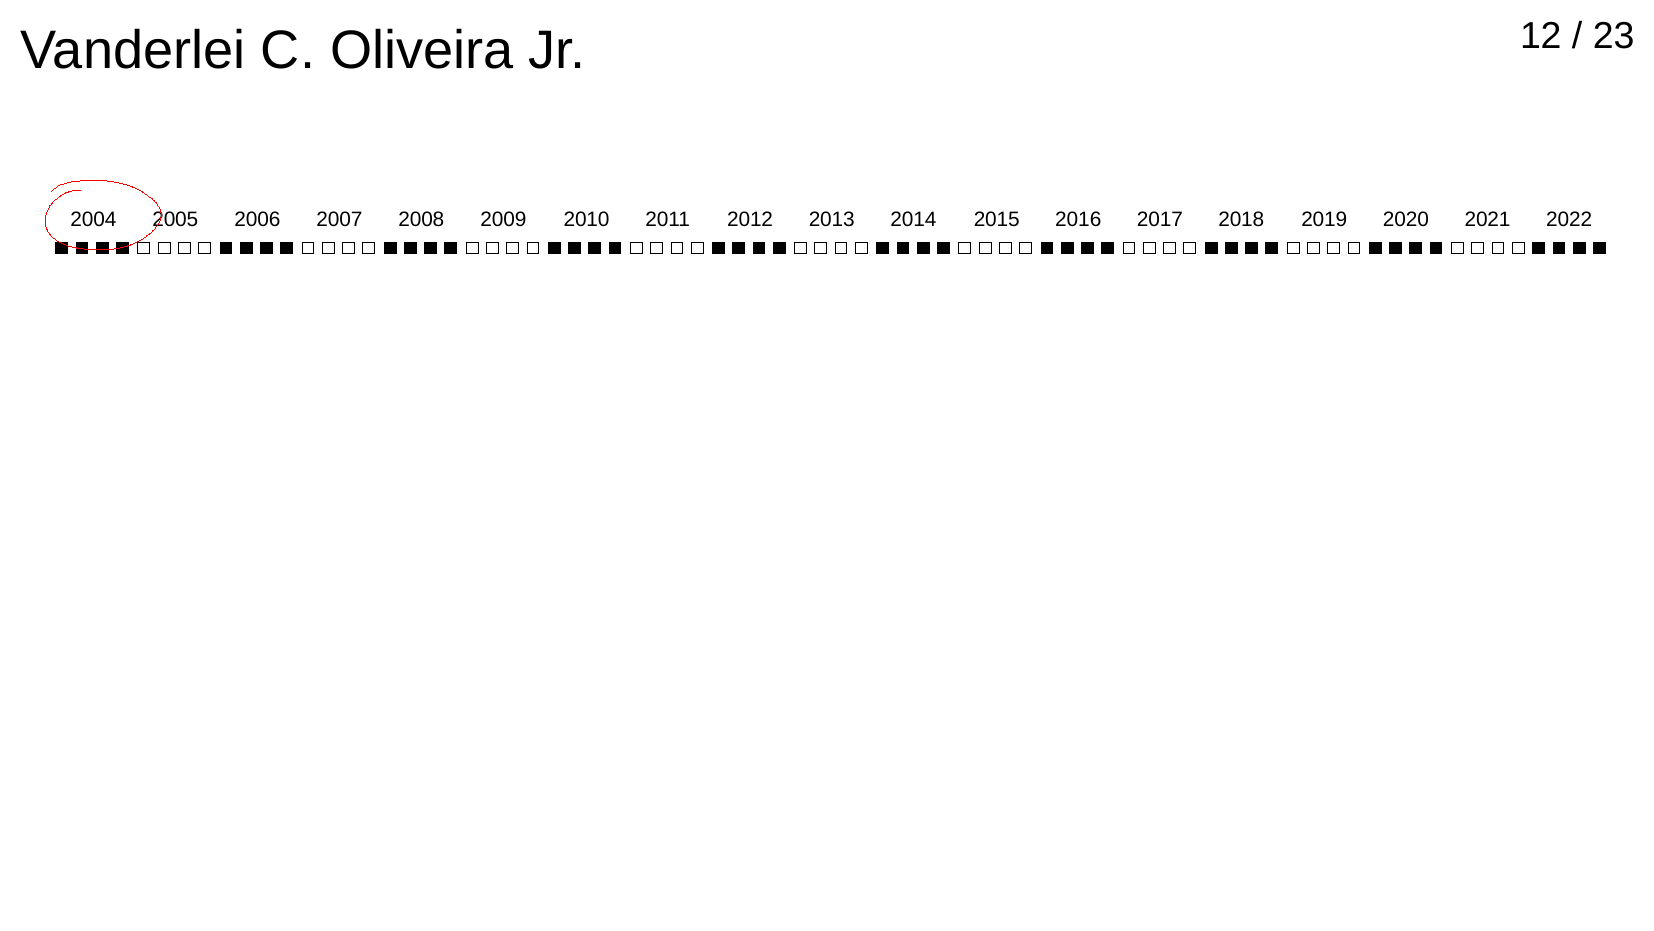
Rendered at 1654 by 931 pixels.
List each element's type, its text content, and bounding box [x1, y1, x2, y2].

text_box [1369, 242, 1382, 254]
text_box [671, 242, 683, 254]
text_box [630, 242, 643, 254]
text_box [198, 242, 211, 254]
text_box [1389, 242, 1402, 254]
text_box [855, 242, 868, 254]
text_box [1205, 242, 1218, 254]
text_box [76, 242, 88, 254]
text_box [691, 242, 704, 254]
text_box [1081, 242, 1094, 254]
text_box [220, 242, 232, 254]
text_box [322, 242, 335, 254]
text_box [958, 242, 971, 254]
text_box 2010 [548, 200, 625, 239]
text_box [1532, 242, 1545, 254]
text_box [1409, 242, 1422, 254]
text_box [1553, 242, 1565, 254]
text_box [1183, 242, 1196, 254]
text_box [1163, 242, 1176, 254]
text_box [979, 242, 992, 254]
text_box [342, 242, 355, 254]
text_box 2022 [1531, 200, 1608, 239]
text_box [424, 242, 437, 254]
text_box [1019, 242, 1032, 254]
text_box 2017 [1122, 200, 1198, 239]
text_box Vanderlei C. Oliveira Jr. [5, 11, 615, 89]
text_box [158, 242, 171, 254]
text_box [1492, 242, 1504, 254]
text_box 2021 [1449, 200, 1526, 239]
text_box [486, 242, 499, 254]
text_box 2009 [465, 200, 542, 239]
text_box [588, 242, 601, 254]
text_box [609, 242, 621, 254]
text_box 2014 [875, 200, 952, 239]
text_box [55, 242, 68, 254]
text_box 2011 [630, 200, 707, 239]
text_box 2016 [1040, 200, 1117, 239]
text_box [96, 242, 109, 249]
text_box [732, 242, 745, 254]
text_box [1101, 242, 1114, 254]
text_box [404, 242, 417, 254]
text_box [1327, 242, 1340, 254]
text_box [1245, 242, 1258, 254]
text_box [1348, 242, 1360, 254]
text_box [1307, 242, 1320, 254]
text_box 2013 [793, 200, 870, 239]
text_box [650, 242, 663, 254]
text_box 2018 [1203, 200, 1280, 239]
text_box [548, 242, 561, 254]
text_box 2006 [219, 200, 296, 239]
text_box [1471, 242, 1484, 254]
text_box <number> / 23 [1375, 0, 1654, 71]
text_box [260, 242, 273, 254]
text_box [712, 242, 725, 254]
text_box 2007 [301, 200, 378, 239]
text_box [1061, 242, 1074, 254]
text_box [280, 242, 293, 254]
text_box [1593, 242, 1606, 254]
text_box [527, 242, 539, 254]
text_box [240, 242, 253, 254]
text_box [1287, 242, 1300, 254]
text_box [1265, 242, 1278, 254]
text_box [835, 242, 847, 254]
text_box [1573, 242, 1586, 254]
text_box 2019 [1286, 200, 1363, 239]
text_box [1512, 242, 1525, 254]
text_box 2015 [958, 200, 1035, 239]
text_box 2005 [137, 200, 214, 239]
text_box [1430, 242, 1442, 254]
text_box [1041, 242, 1053, 254]
text_box [937, 242, 950, 254]
text_box [794, 242, 807, 254]
text_box [466, 242, 479, 254]
text_box [814, 242, 827, 254]
text_box [384, 242, 397, 254]
text_box [178, 242, 191, 254]
text_box [116, 242, 129, 254]
text_box [1143, 242, 1156, 254]
text_box [773, 242, 786, 254]
text_box [1225, 242, 1238, 254]
text_box [917, 242, 930, 254]
text_box [444, 242, 457, 254]
text_box 2020 [1368, 200, 1444, 239]
text_box [897, 242, 909, 254]
text_box [1123, 242, 1135, 254]
text_box [96, 250, 109, 254]
text_box [999, 242, 1012, 254]
text_box [302, 242, 314, 254]
text_box 2012 [712, 200, 788, 239]
text_box [568, 242, 581, 254]
text_box [137, 242, 150, 254]
text_box 2008 [383, 200, 460, 239]
text_box 2004 [55, 200, 132, 239]
text_box [1451, 242, 1464, 254]
text_box [506, 242, 519, 254]
text_box [753, 242, 765, 254]
text_box [876, 242, 889, 254]
text_box [362, 242, 375, 254]
